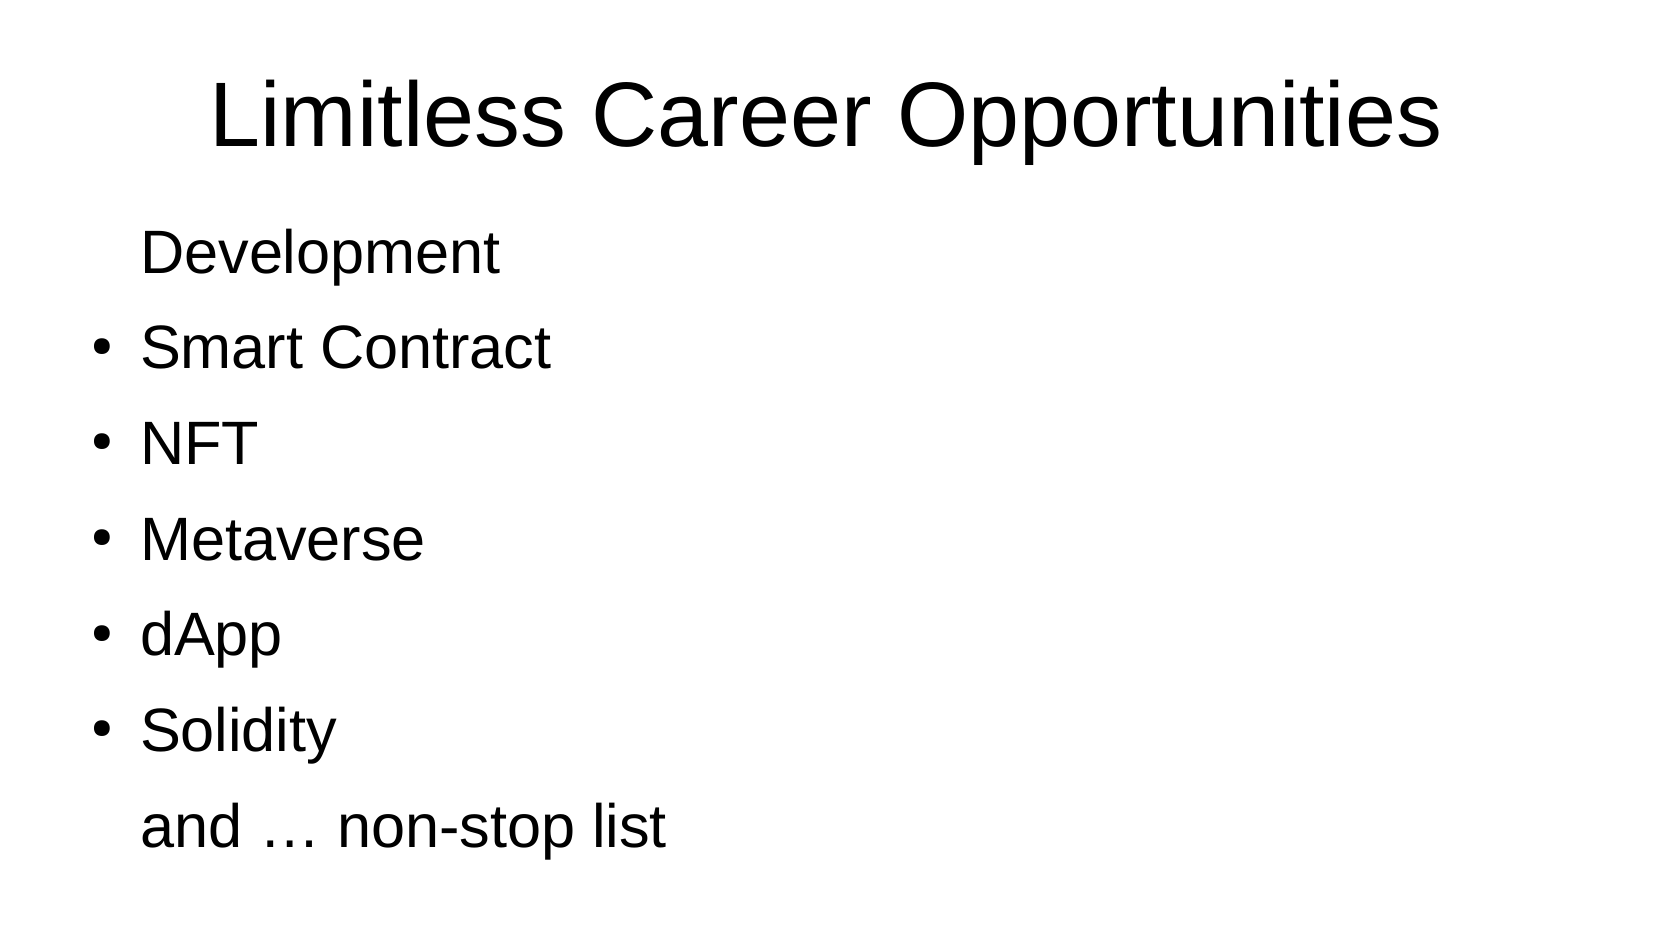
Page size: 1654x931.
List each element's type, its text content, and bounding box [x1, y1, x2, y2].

list Development Smart Contract NFT Metaverse dApp Solidity and … non-stop list [75, 217, 1654, 863]
title Limitless Career Opportunities [82, 37, 1571, 193]
